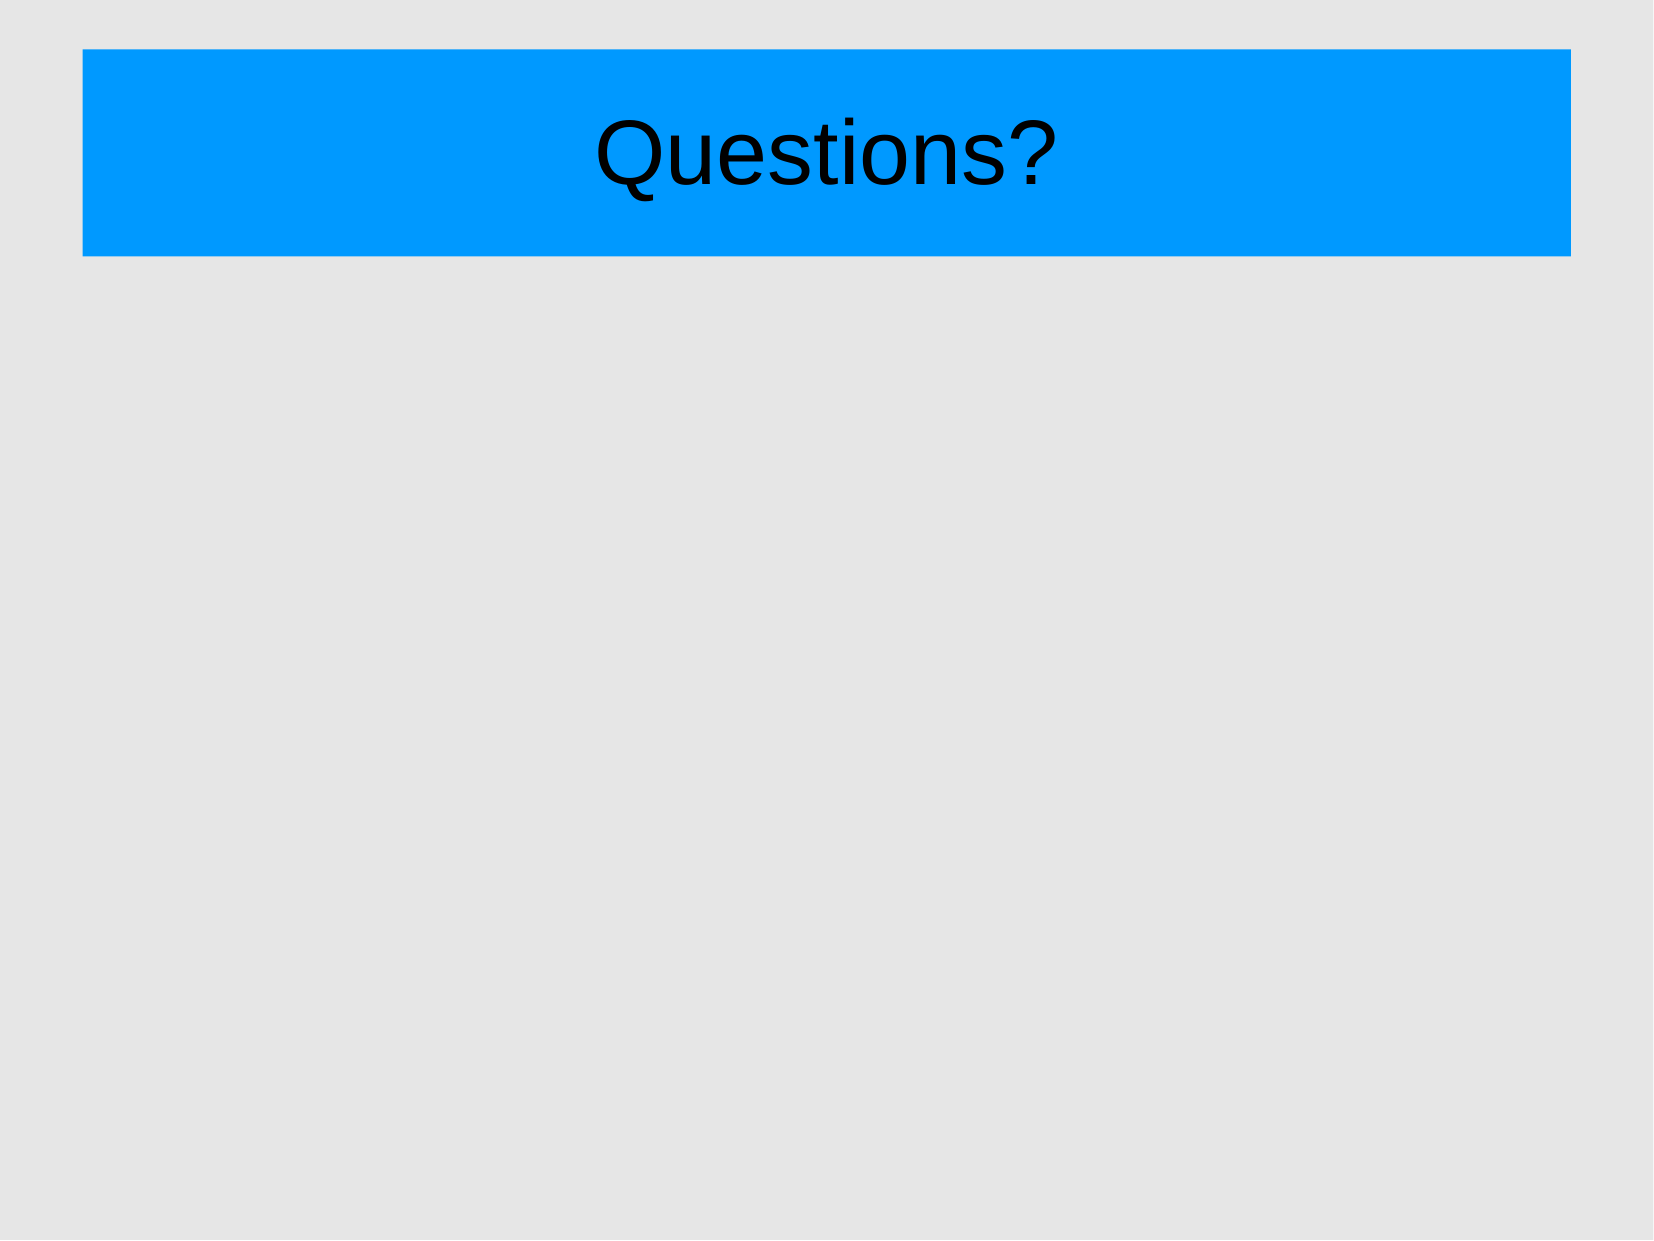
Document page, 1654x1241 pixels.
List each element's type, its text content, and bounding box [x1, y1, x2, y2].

title Questions? [82, 49, 1571, 257]
